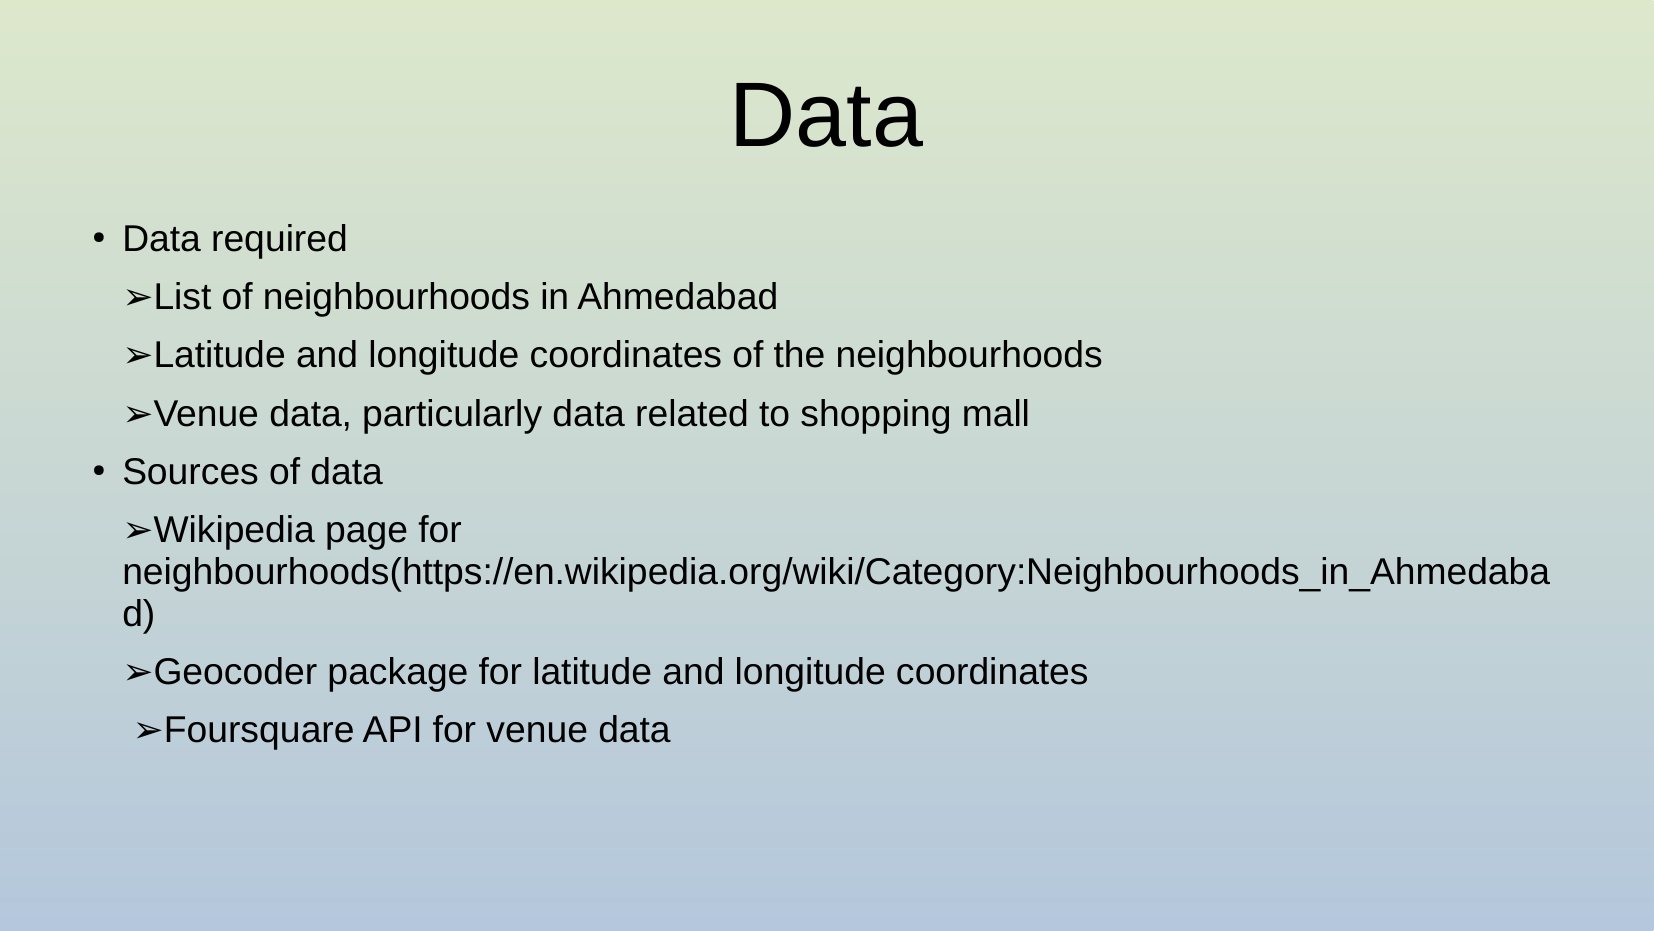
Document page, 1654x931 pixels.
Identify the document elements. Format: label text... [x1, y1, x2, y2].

title Data [82, 37, 1571, 193]
list Data required ➢List of neighbourhoods in Ahmedabad ➢Latitude and longitude coordinates of the neighbourhoods ➢Venue data, particularly data related to shopping mall Sources of data ➢Wikipedia page for neighbourhoods(https://en.wikipedia.org/wiki/Category:Neighbourhoods_in_Ahmedabad) ➢Geocoder package for latitude and longitude coordinates ➢Foursquare API for venue data [82, 217, 1571, 758]
